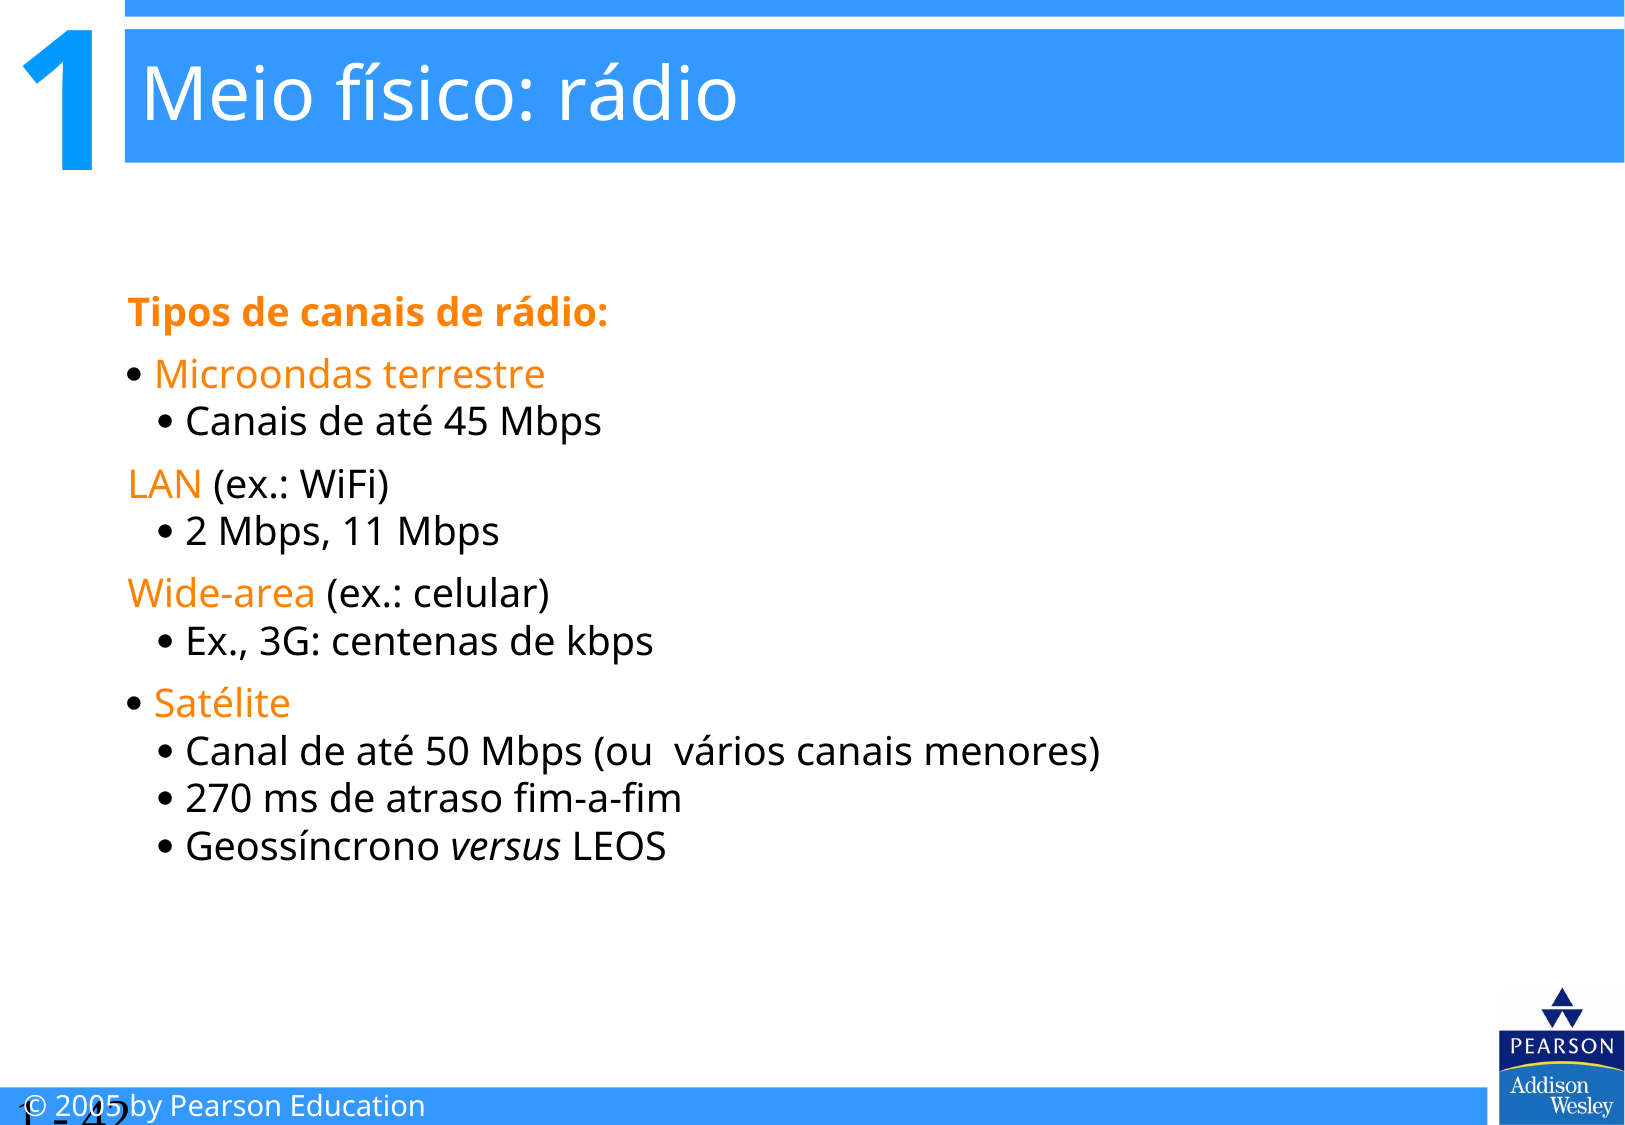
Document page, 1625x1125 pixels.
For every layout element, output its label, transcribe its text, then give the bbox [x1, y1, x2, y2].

picture [1499, 987, 1625, 1125]
text_box Tipos de canais de rádio:  Microondas terrestre  Canais de até 45 Mbps LAN (ex.: WiFi)  2 Mbps, 11 Mbps Wide-area (ex.: celular)  Ex., 3G: centenas de kbps  Satélite  Canal de até 50 Mbps (ou vários canais menores)  270 ms de atraso fim-a-fim  Geossíncrono versus LEOS [112, 278, 1438, 949]
text_box Meio físico: rádio [125, 37, 1625, 138]
